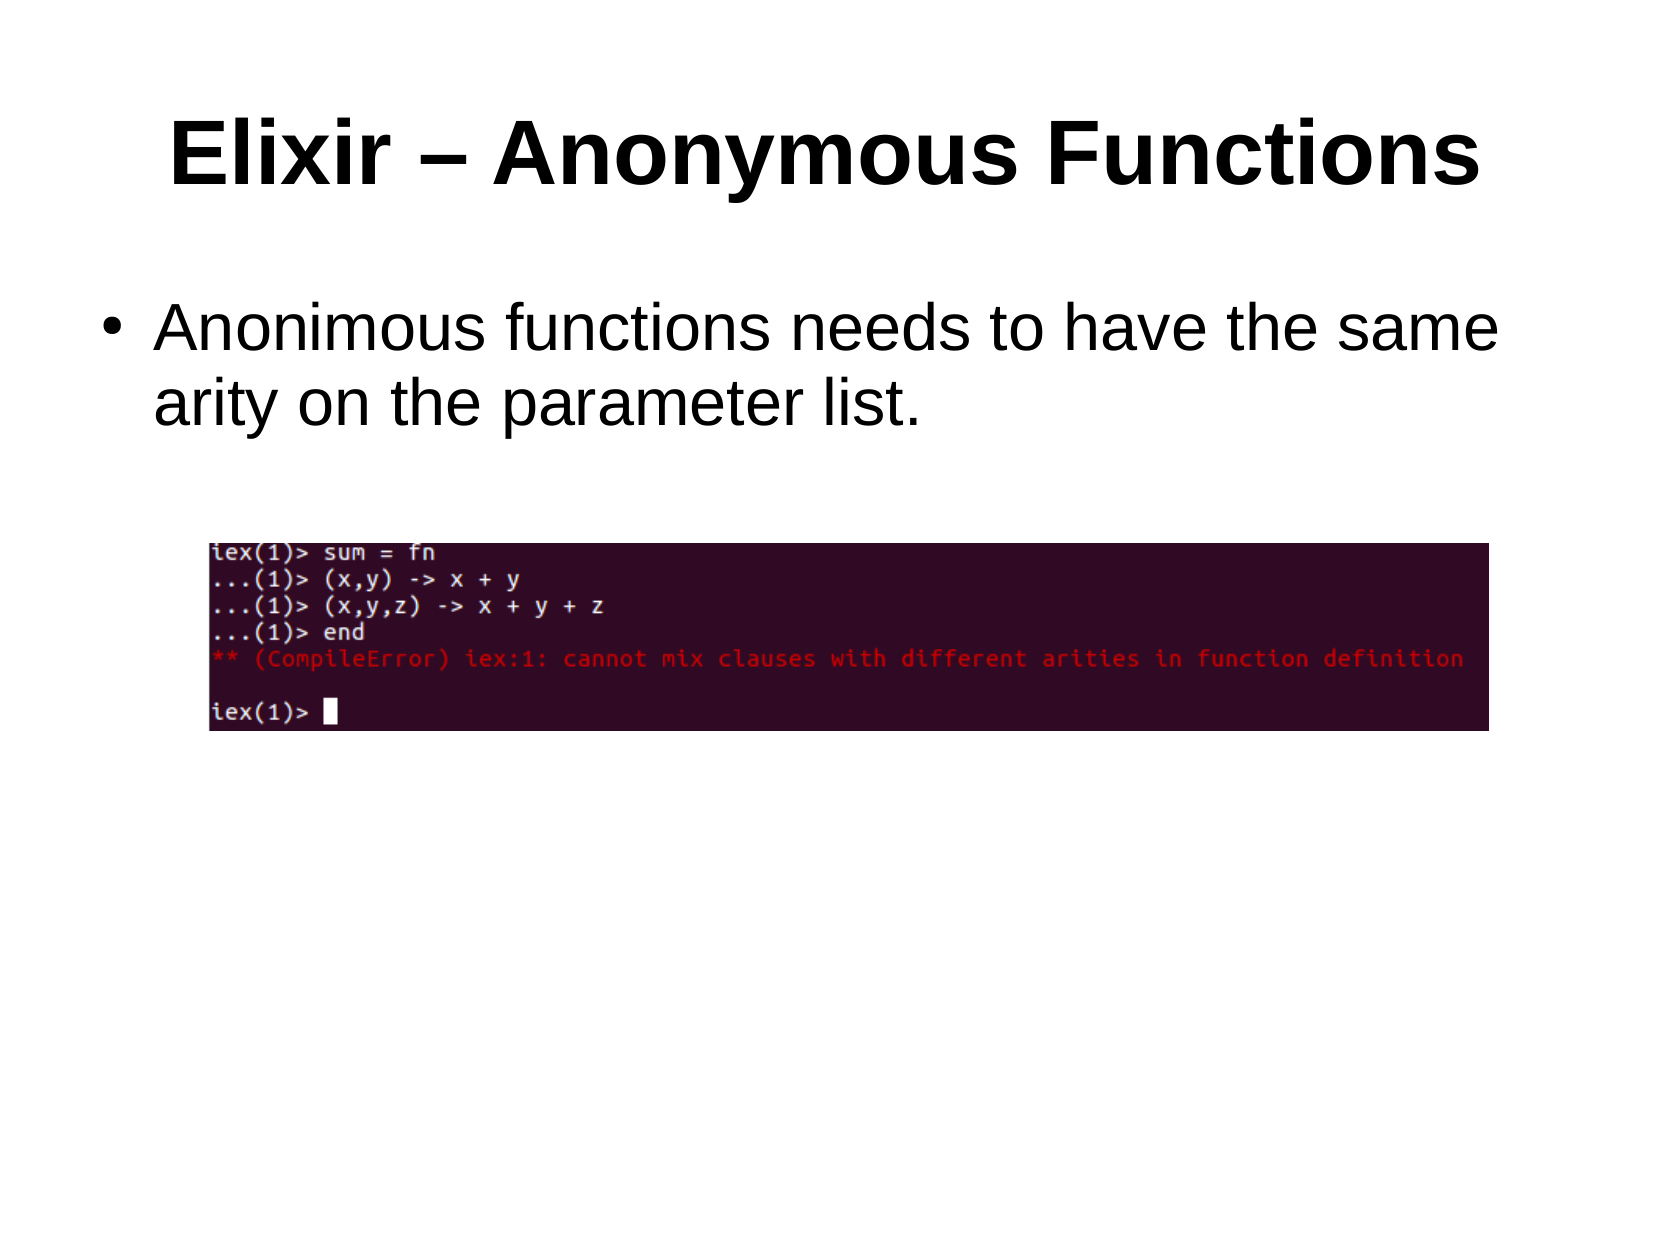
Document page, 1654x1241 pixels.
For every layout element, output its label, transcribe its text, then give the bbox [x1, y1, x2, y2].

picture [208, 543, 1489, 731]
list Anonimous functions needs to have the same arity on the parameter list. [82, 290, 1571, 1010]
title Elixir – Anonymous Functions [82, 49, 1571, 257]
